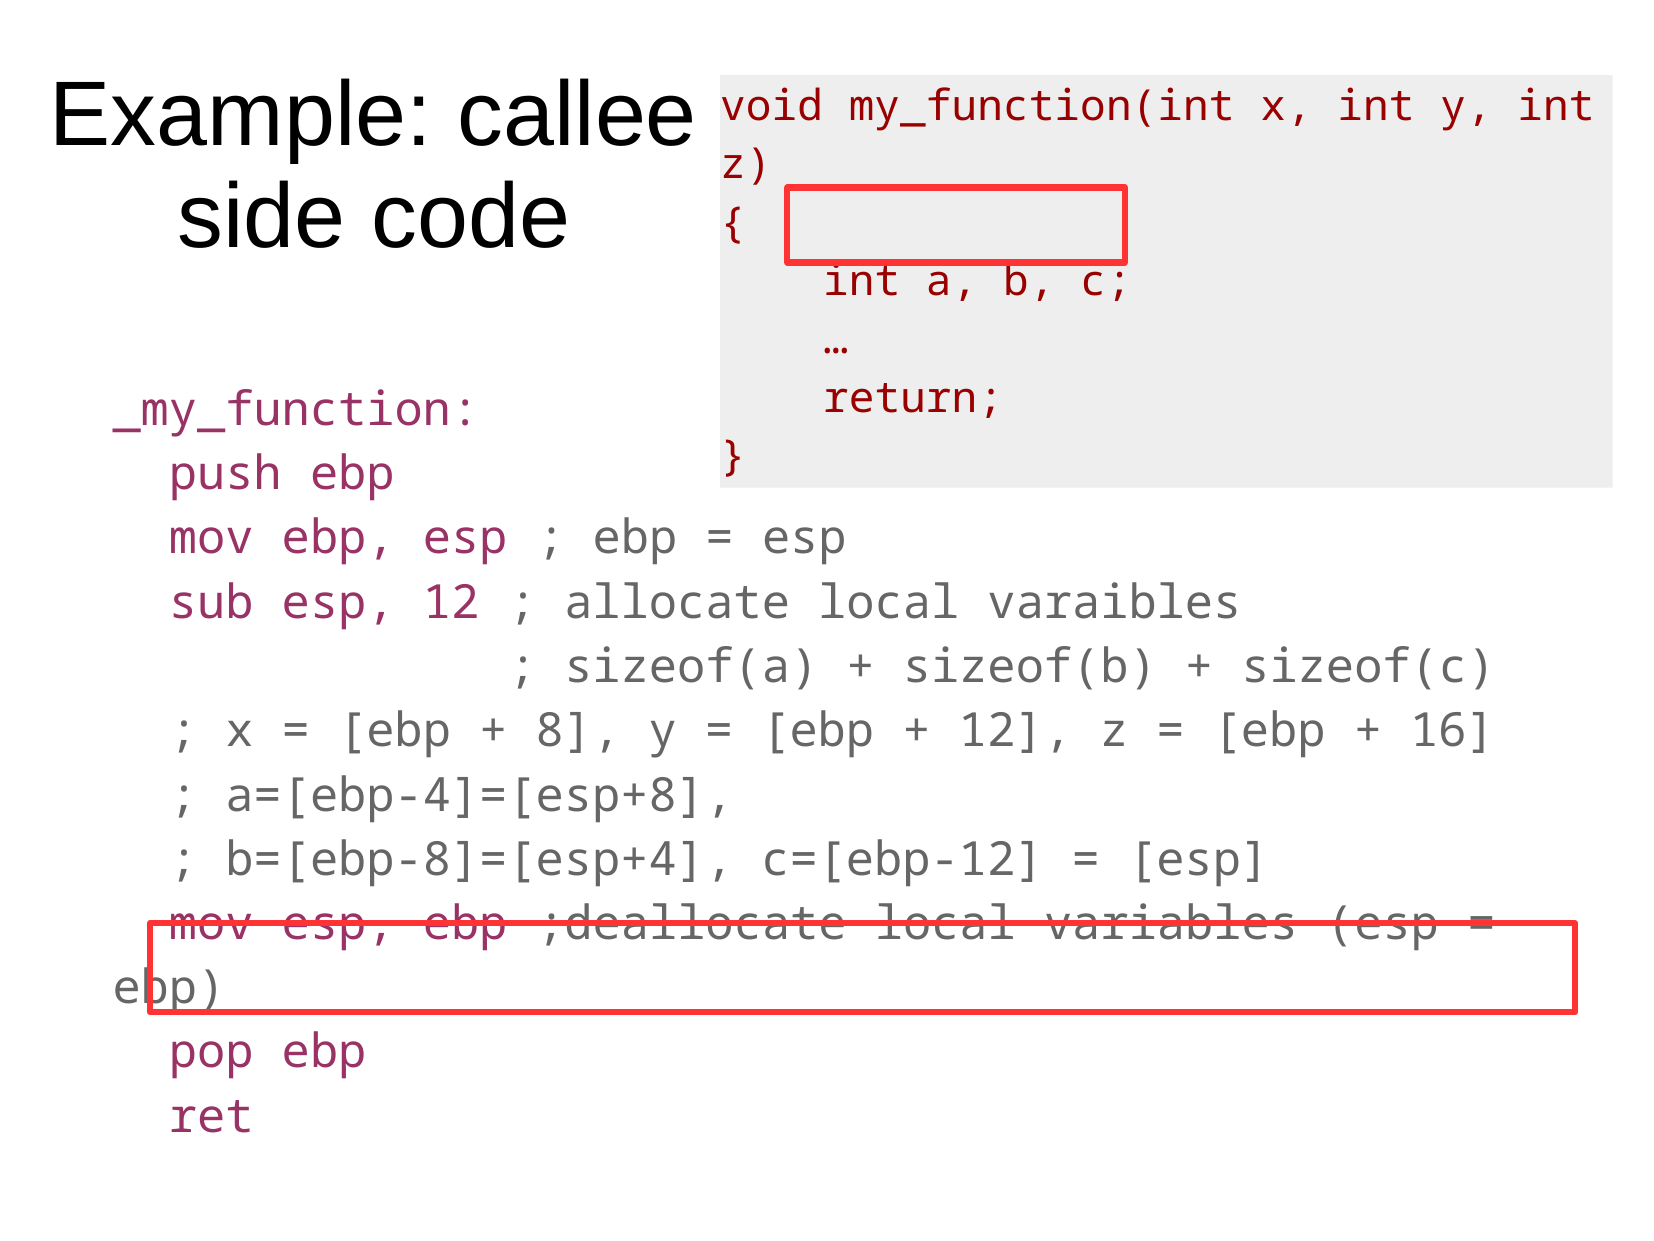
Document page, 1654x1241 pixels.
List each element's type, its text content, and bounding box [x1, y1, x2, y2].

title Example: callee side code [21, 61, 727, 269]
list _my_function: push ebp mov ebp, esp ; ebp = esp sub esp, 12 ; allocate local varaibles ; sizeof(a) + sizeof(b) + sizeof(c) ; x = [ebp + 8], y = [ebp + 12], z = [ebp + 16] ; a=[ebp-4]=[esp+8], ; b=[ebp-8]=[esp+4], c=[ebp-12] = [esp] mov esp, ebp ;deallocate local variables (esp = ebp) pop ebp ret [112, 375, 1572, 1163]
list _my_function: push ebp mov ebp, esp ; ebp = esp sub esp, 12 ; allocate local varaibles ; sizeof(a) + sizeof(b) + sizeof(c) ; x = [ebp + 8], y = [ebp + 12], z = [ebp + 16] ; a=[ebp-4]=[esp+8], ; b=[ebp-8]=[esp+4], c=[ebp-12] = [esp] mov esp, ebp ;deallocate local variables (esp = ebp) pop ebp ret [153, 926, 1572, 1009]
list void my_function(int x, int y, int z) { int a, b, c; … return; } [720, 75, 1613, 488]
